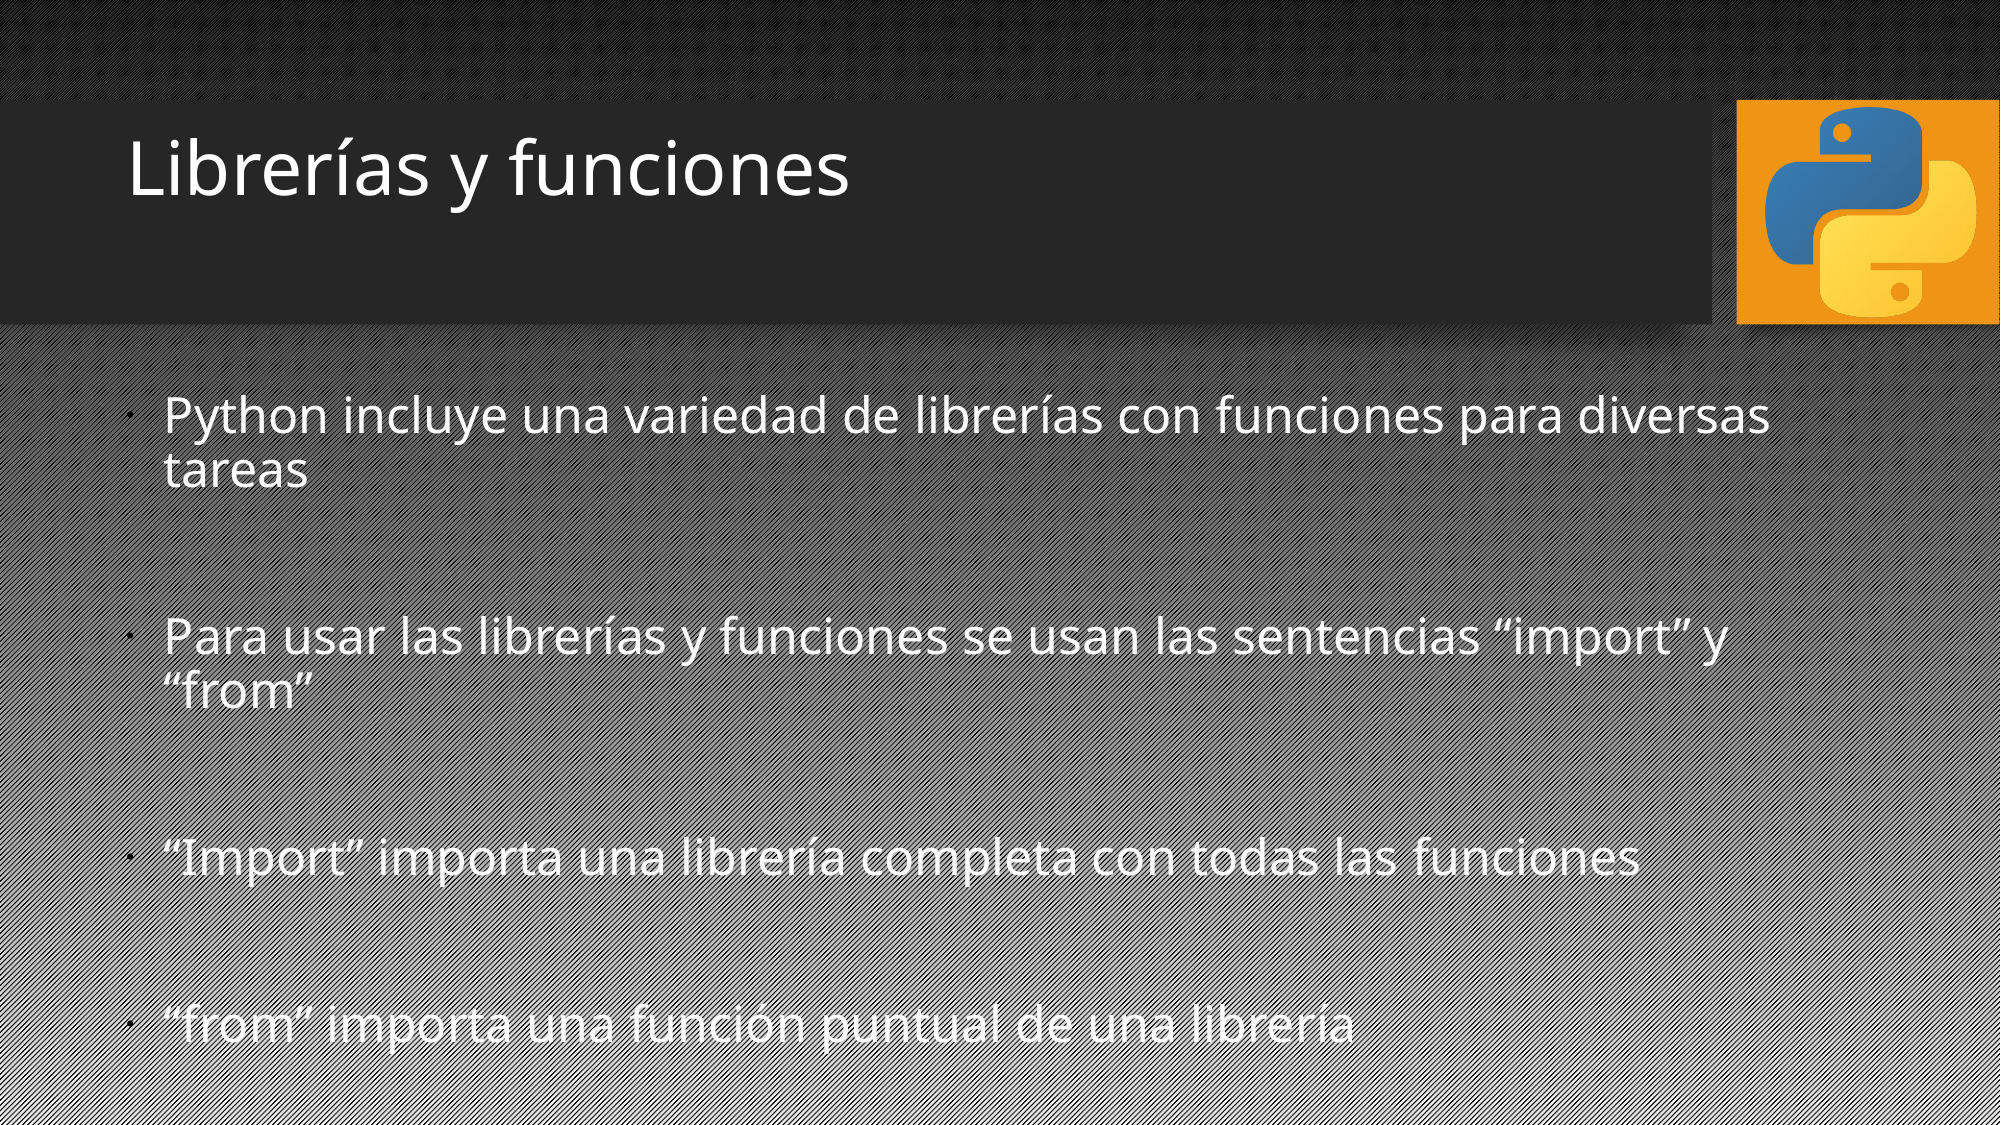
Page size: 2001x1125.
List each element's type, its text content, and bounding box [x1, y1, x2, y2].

picture [0, 0, 2000, 1125]
title Librerías y funciones [111, 123, 1689, 301]
picture [1765, 107, 1977, 318]
list Python incluye una variedad de librerías con funciones para diversas tareas Para usar las librerías y funciones se usan las sentencias “import” y “from” “Import” importa una librería completa con todas las funciones “from” importa una función puntual de una librería Pueden importarse en cualquier lugar del código [111, 383, 1879, 1078]
